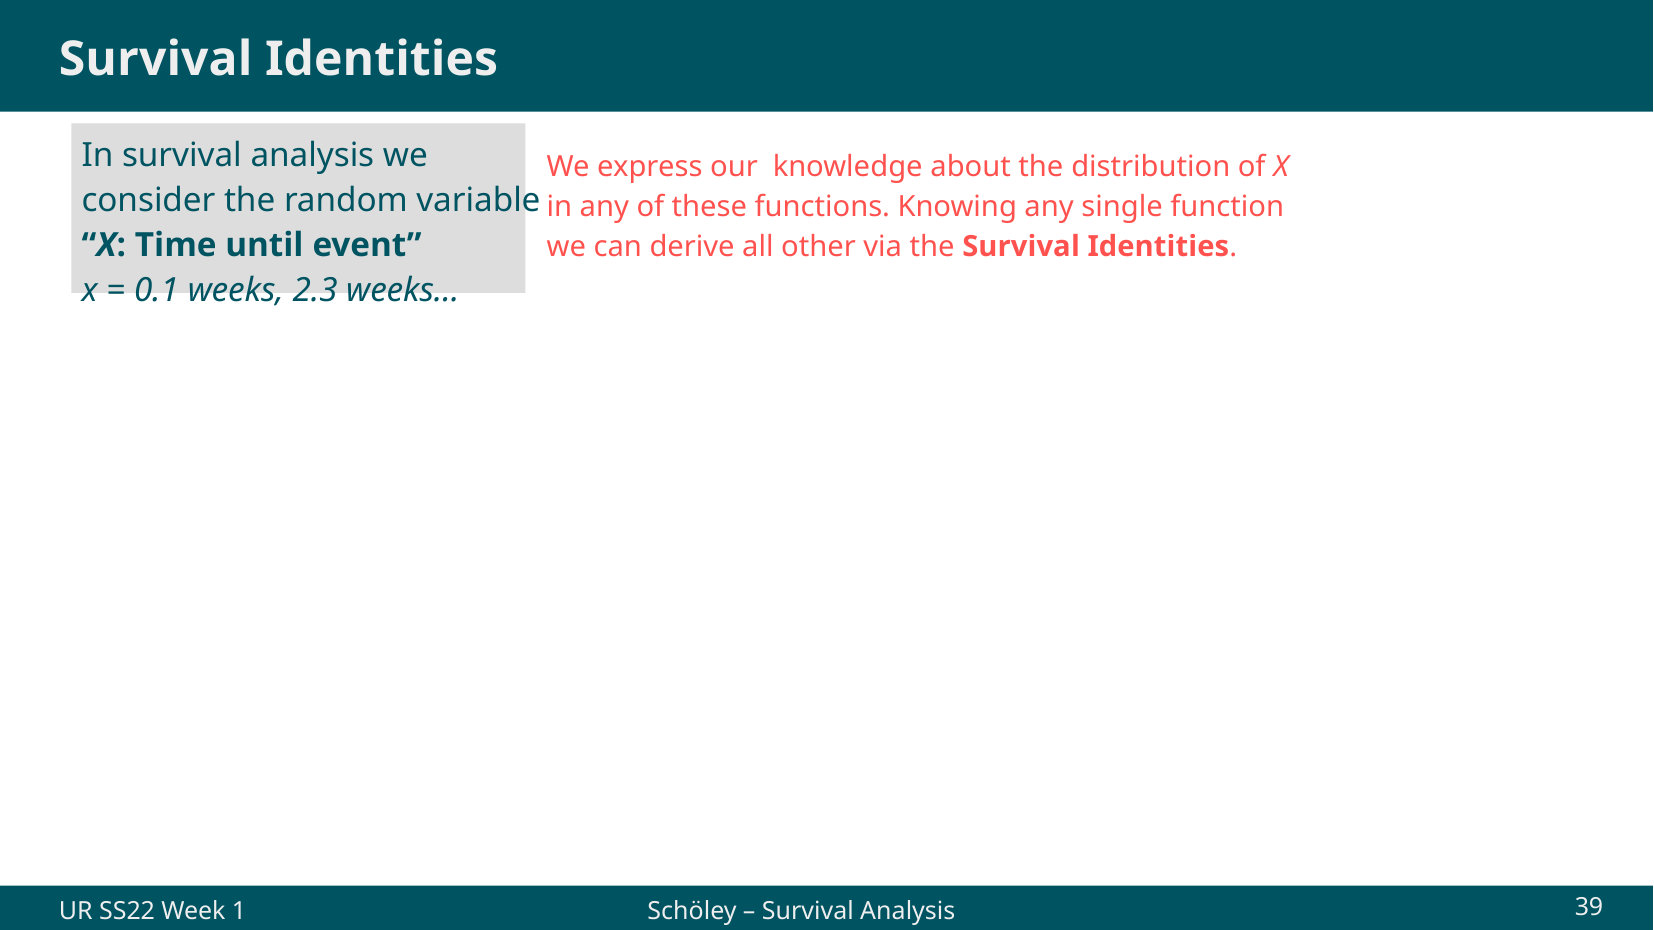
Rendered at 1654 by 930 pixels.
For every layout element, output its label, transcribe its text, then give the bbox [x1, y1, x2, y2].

text_box We express our knowledge about the distribution of X in any of these functions. Knowing any single function we can derive all other via the Survival Identities. [531, 138, 1321, 257]
text_box In survival analysis we consider the random variable “X: Time until event” x = 0.1 weeks, 2.3 weeks… [66, 123, 526, 293]
title Survival Identities [58, 0, 1594, 117]
